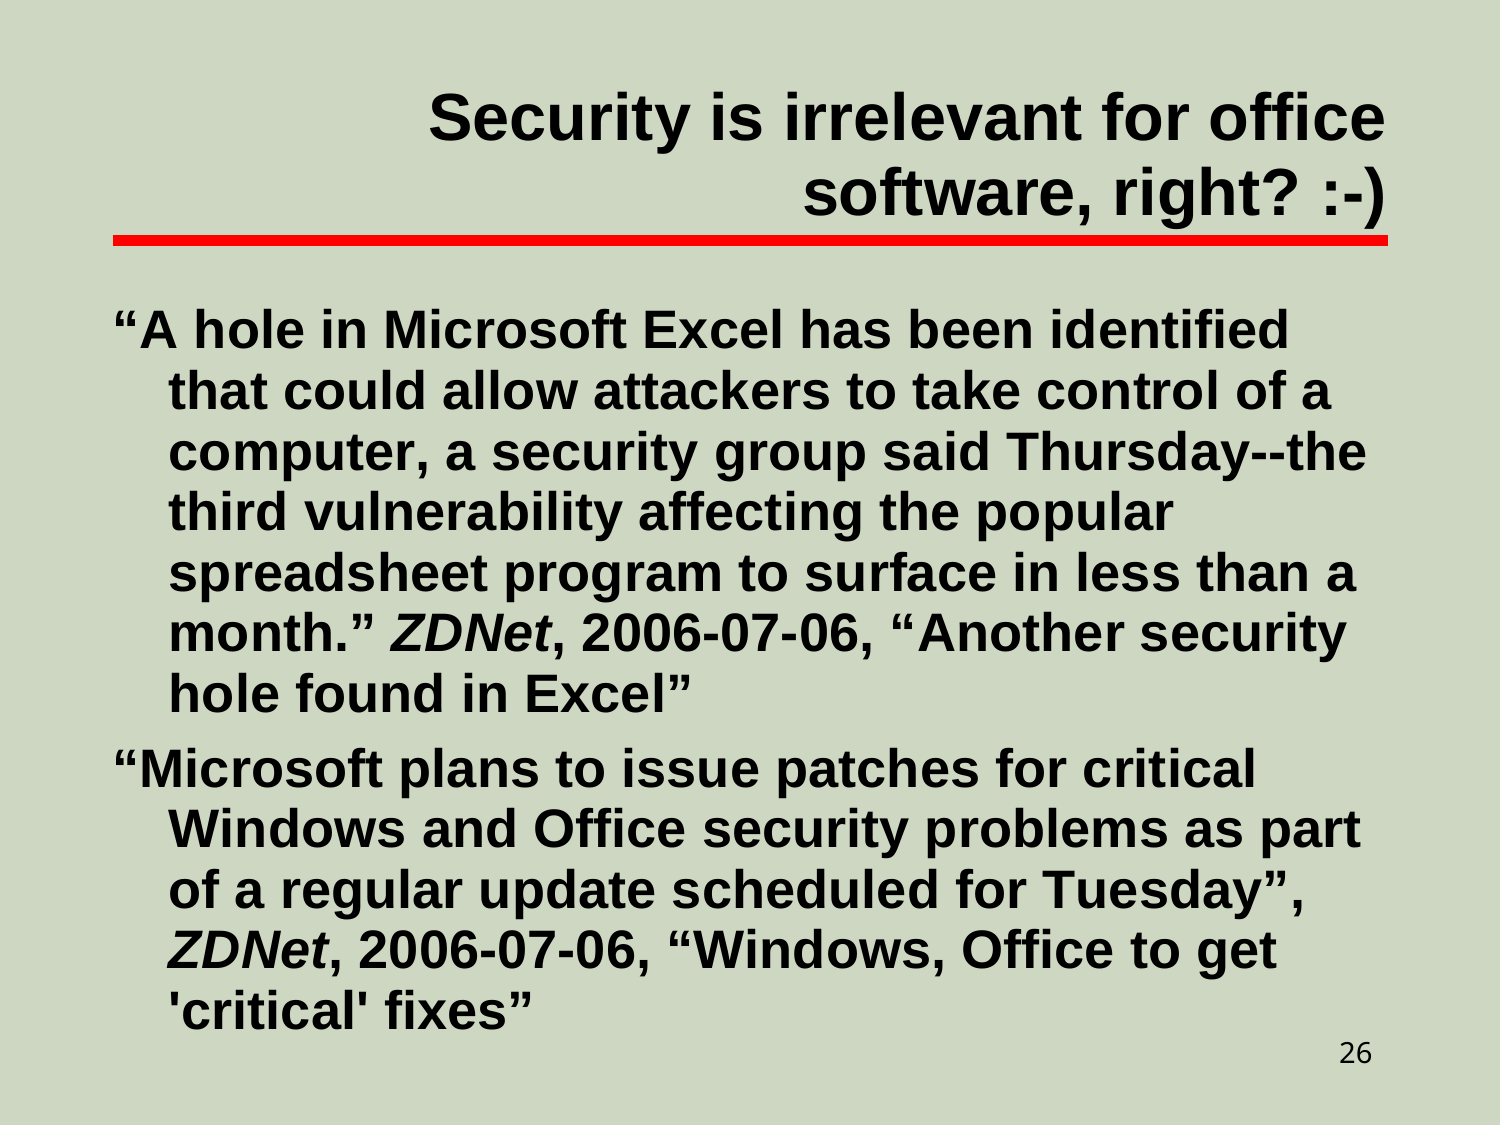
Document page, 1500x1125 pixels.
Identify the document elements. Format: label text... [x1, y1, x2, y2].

list “A hole in Microsoft Excel has been identified that could allow attackers to take control of a computer, a security group said Thursday--the third vulnerability affecting the popular spreadsheet program to surface in less than a month.” ZDNet, 2006-07-06, “Another security hole found in Excel” “Microsoft plans to issue patches for critical Windows and Office security problems as part of a regular update scheduled for Tuesday”, ZDNet, 2006-07-06, “Windows, Office to get 'critical' fixes” [112, 299, 1388, 1111]
title Security is irrelevant for office software, right? :-) [337, 79, 1388, 230]
